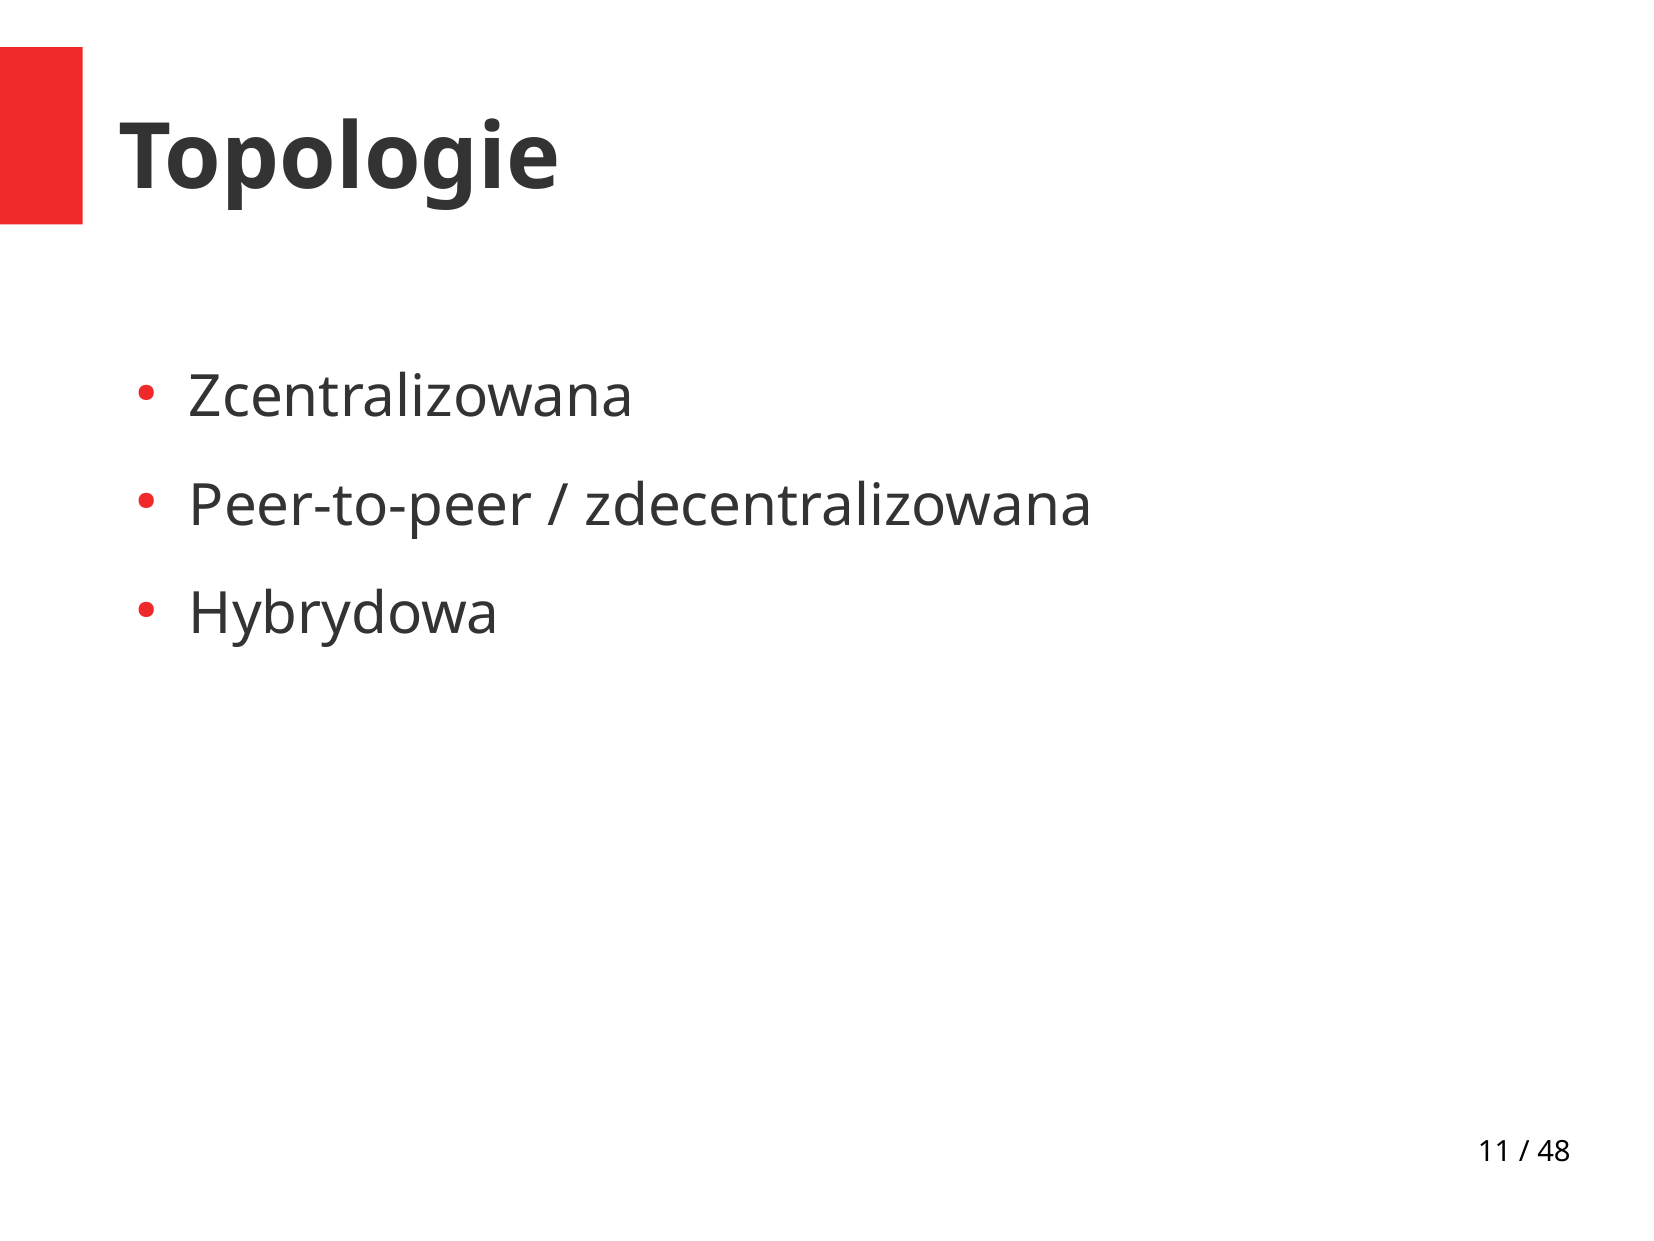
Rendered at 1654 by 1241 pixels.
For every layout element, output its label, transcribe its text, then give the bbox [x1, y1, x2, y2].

title Topologie [118, 49, 1571, 257]
list Zcentralizowana Peer-to-peer / zdecentralizowana Hybrydowa [118, 354, 1536, 1074]
